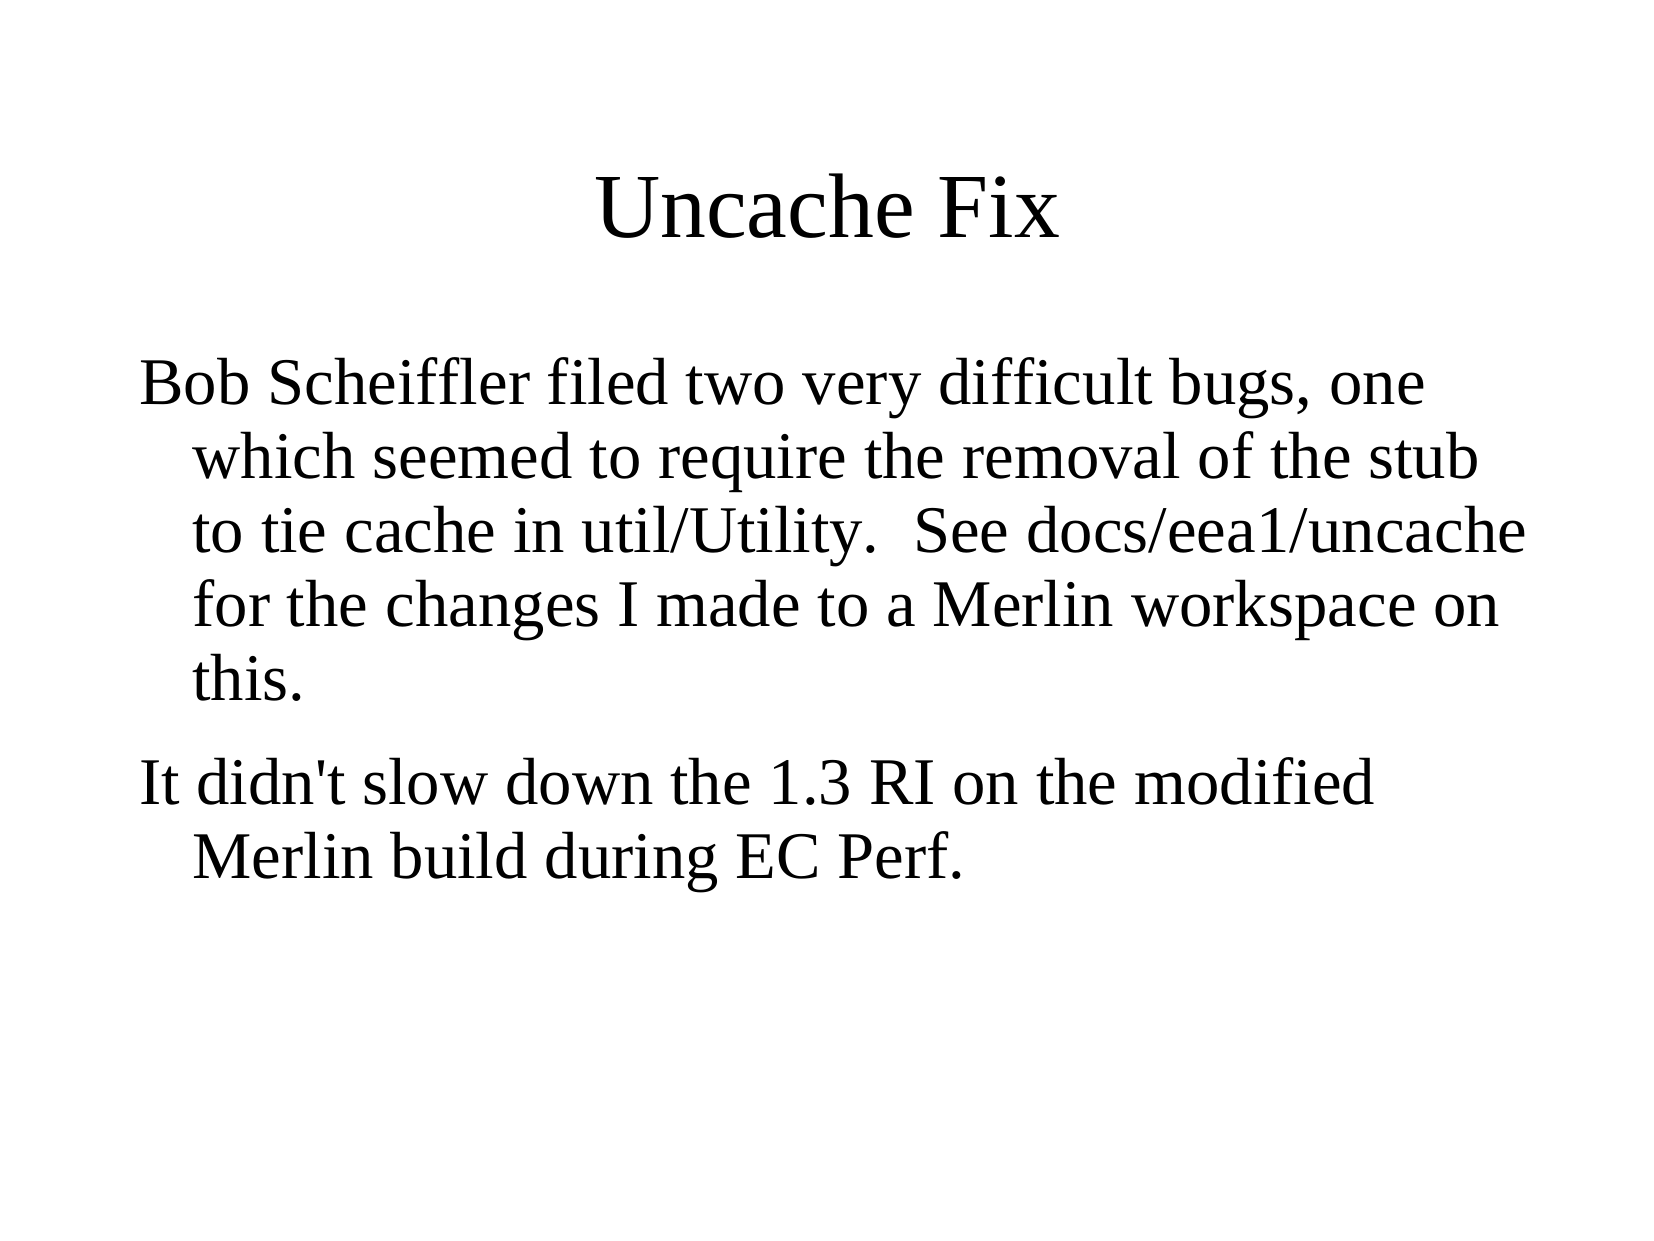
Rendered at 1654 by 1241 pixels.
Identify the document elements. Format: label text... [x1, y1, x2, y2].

title Uncache Fix [121, 102, 1534, 311]
list Bob Scheiffler filed two very difficult bugs, one which seemed to require the removal of the stub to tie cache in util/Utility. See docs/eea1/uncache for the changes I made to a Merlin workspace on this. It didn't slow down the 1.3 RI on the modified Merlin build during EC Perf. [121, 344, 1534, 1127]
